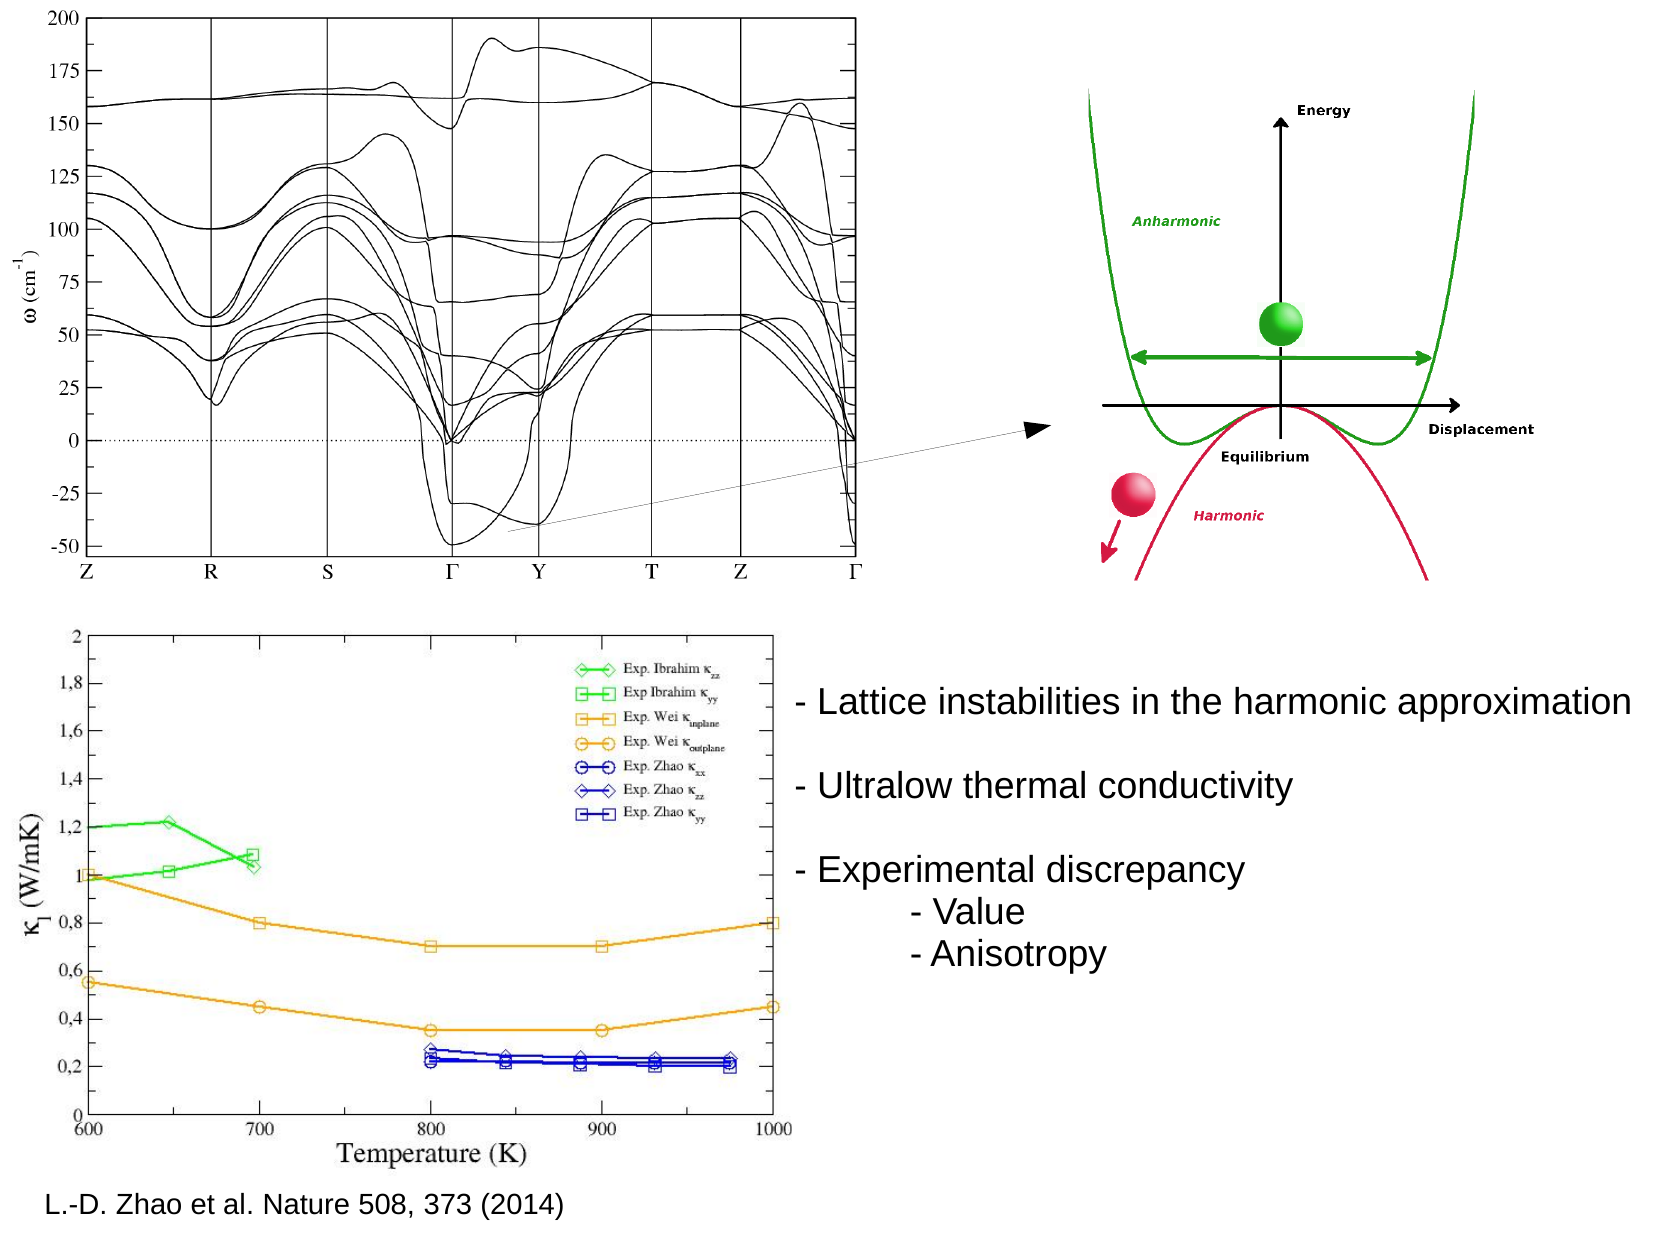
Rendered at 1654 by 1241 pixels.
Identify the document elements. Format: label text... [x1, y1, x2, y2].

picture [1080, 84, 1554, 585]
text_box - Lattice instabilities in the harmonic approximation - Ultralow thermal conductivity - Experimental discrepancy - Value - Anisotropy [792, 673, 1648, 982]
text_box L.-D. Zhao et al. Nature 508, 373 (2014) [29, 1180, 581, 1229]
picture [11, 9, 863, 580]
picture [5, 625, 792, 1176]
